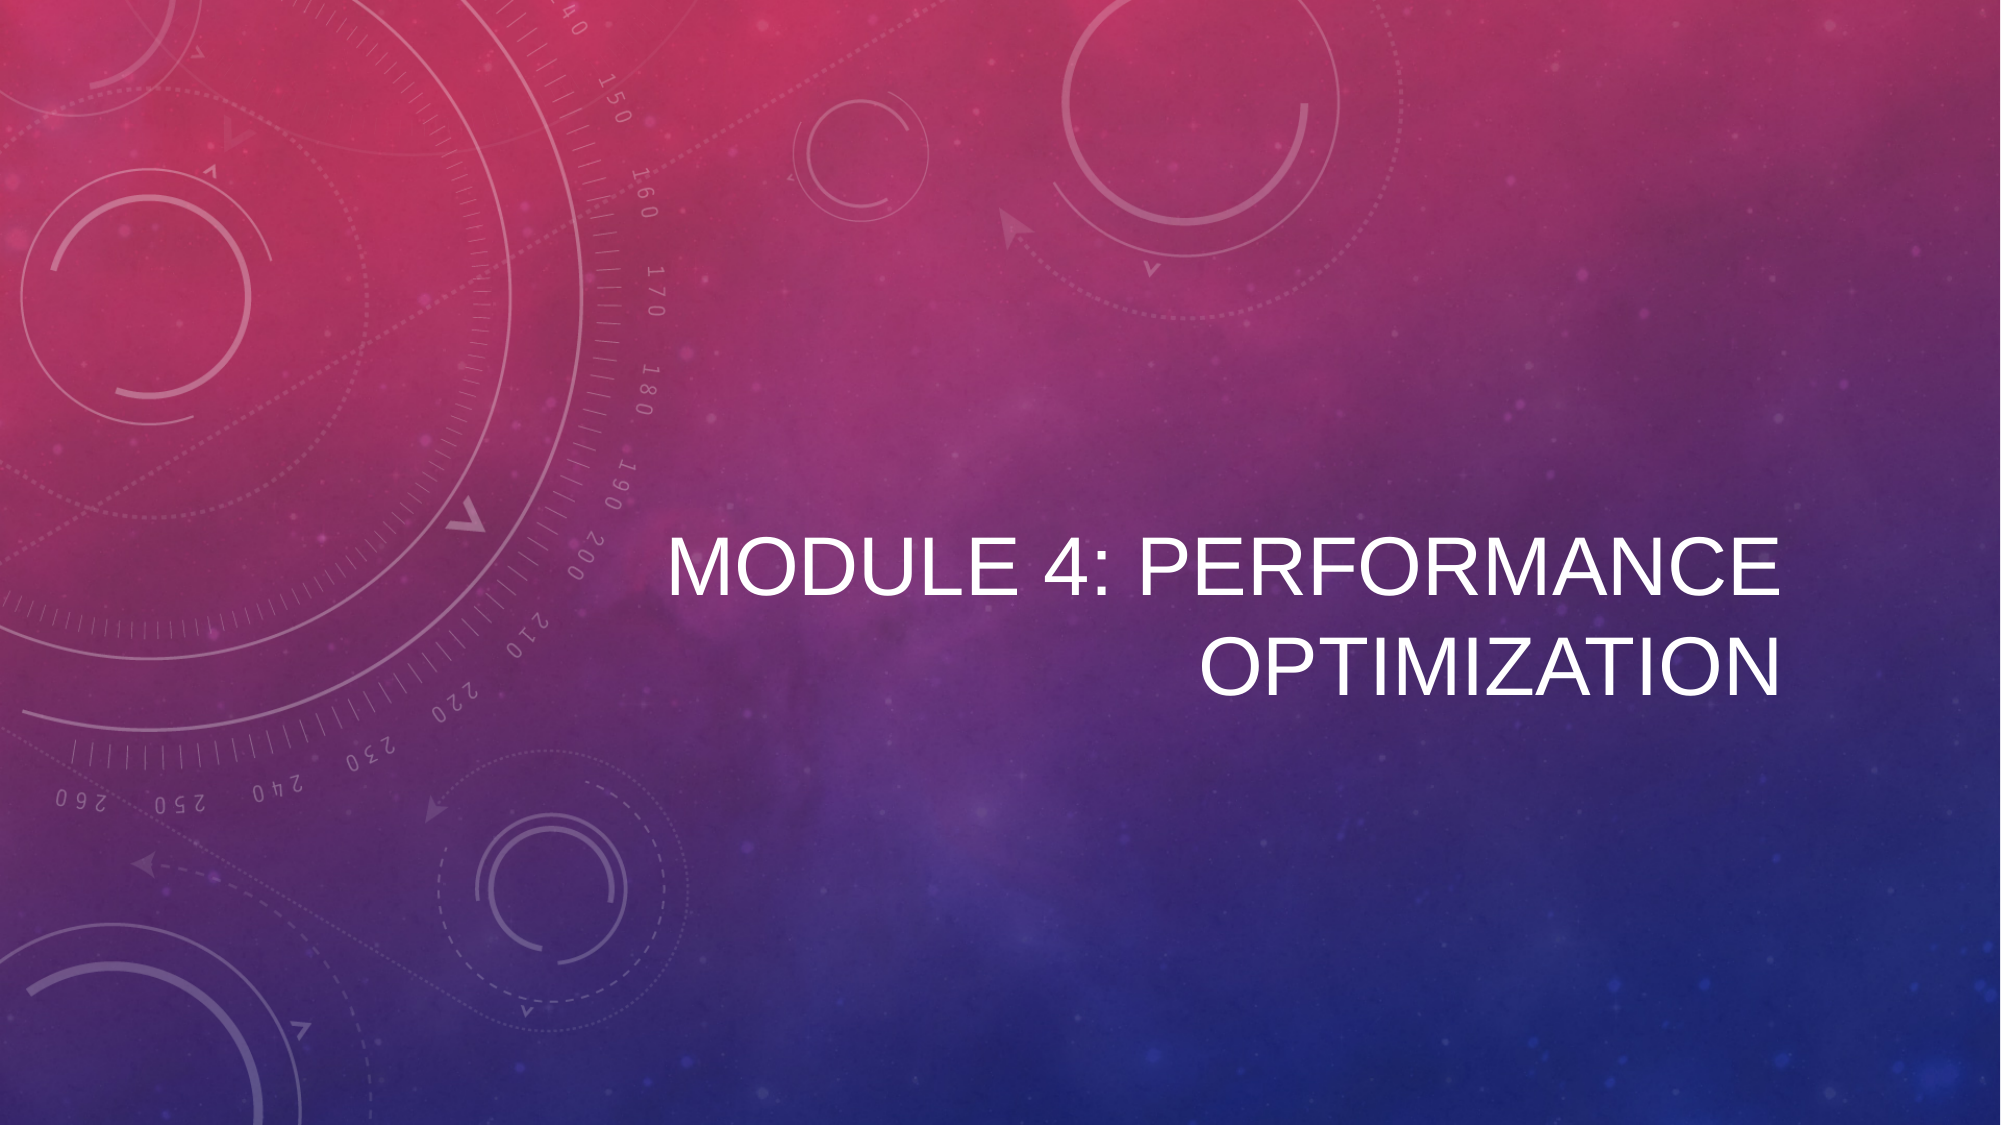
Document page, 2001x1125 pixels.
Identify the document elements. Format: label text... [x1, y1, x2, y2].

picture [0, 0, 2001, 1125]
title Module 4: Performance Optimization [650, 322, 1831, 720]
